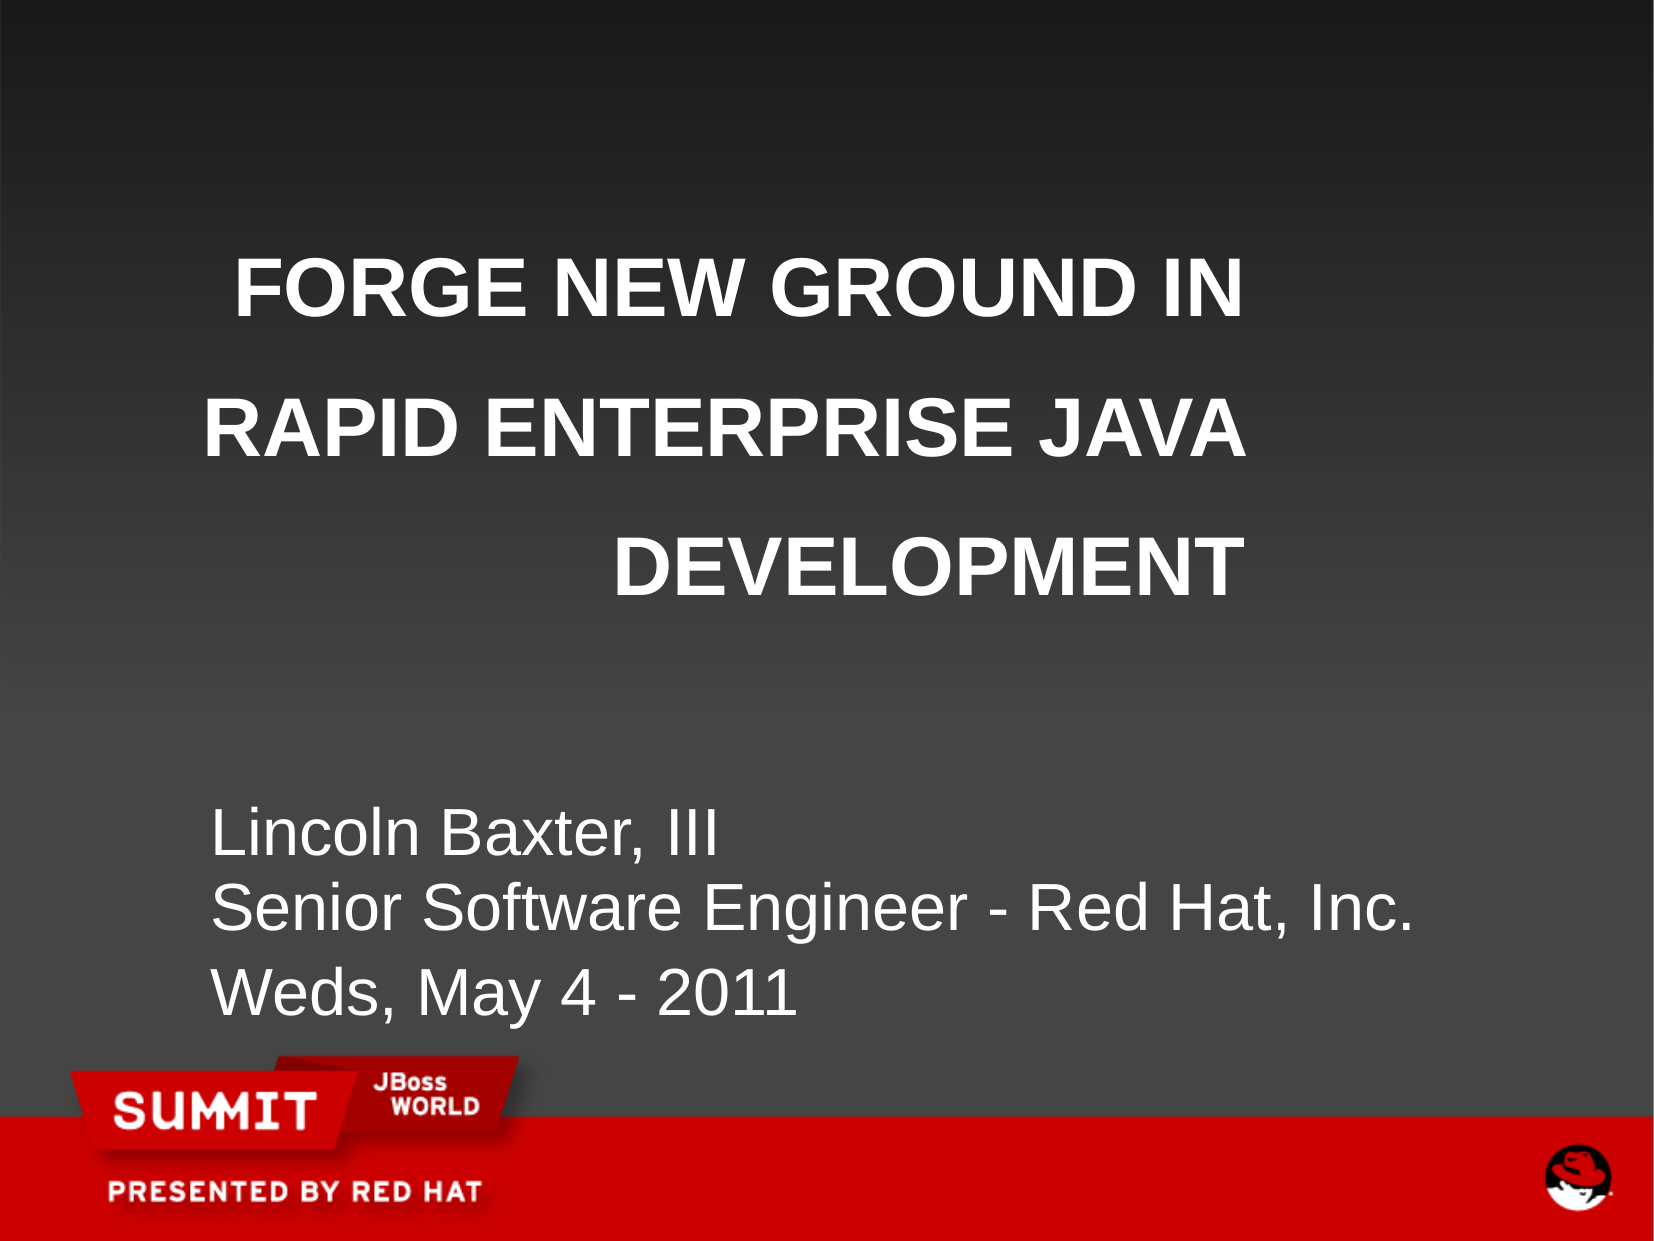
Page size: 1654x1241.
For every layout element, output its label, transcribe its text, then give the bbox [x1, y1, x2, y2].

picture [0, 0, 1654, 1241]
text_box Lincoln Baxter, III Senior Software Engineer - Red Hat, Inc. Weds, May 4 - 2011 [195, 750, 1463, 1022]
text_box FORGE NEW GROUND IN RAPID ENTERPRISE JAVA DEVELOPMENT [187, 187, 1426, 687]
